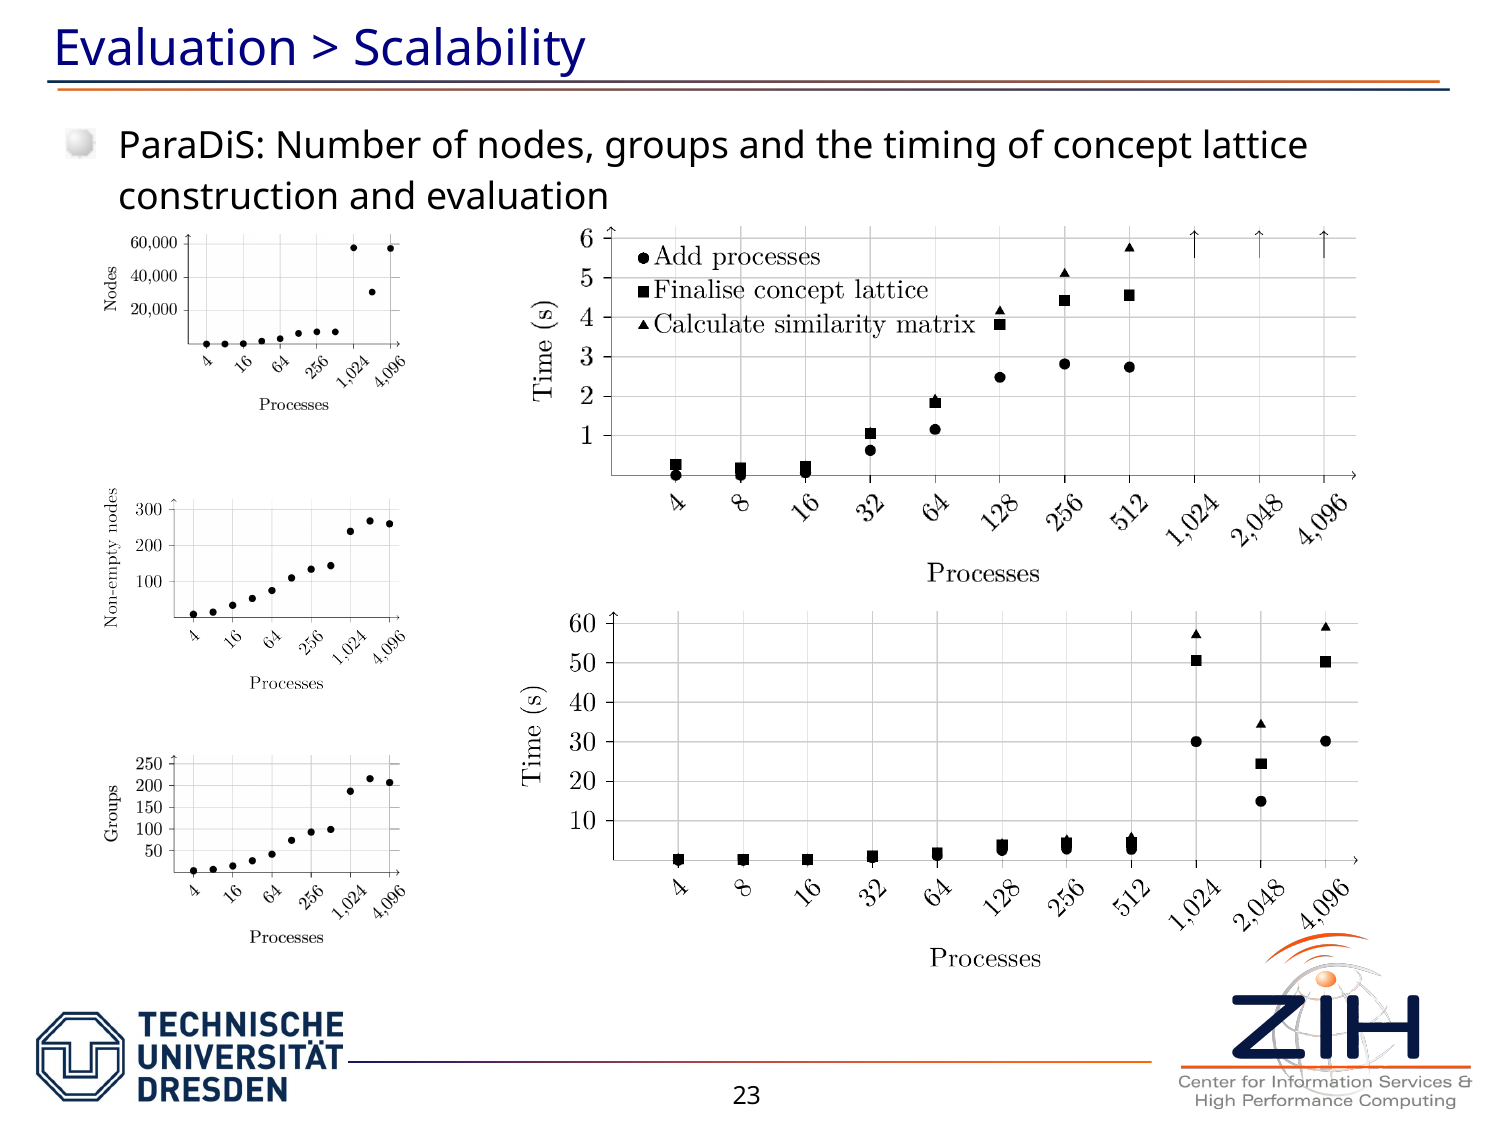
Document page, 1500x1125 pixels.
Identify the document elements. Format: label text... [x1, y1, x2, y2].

picture [104, 234, 405, 410]
picture [47, 80, 1450, 91]
picture [35, 1011, 343, 1102]
title Evaluation > Scalability [53, 12, 1453, 81]
picture [530, 226, 1356, 582]
picture [104, 488, 405, 689]
picture [519, 611, 1473, 1110]
list ParaDiS: Number of nodes, groups and the timing of concept lattice construction and evaluation [29, 118, 1418, 771]
picture [104, 755, 405, 943]
